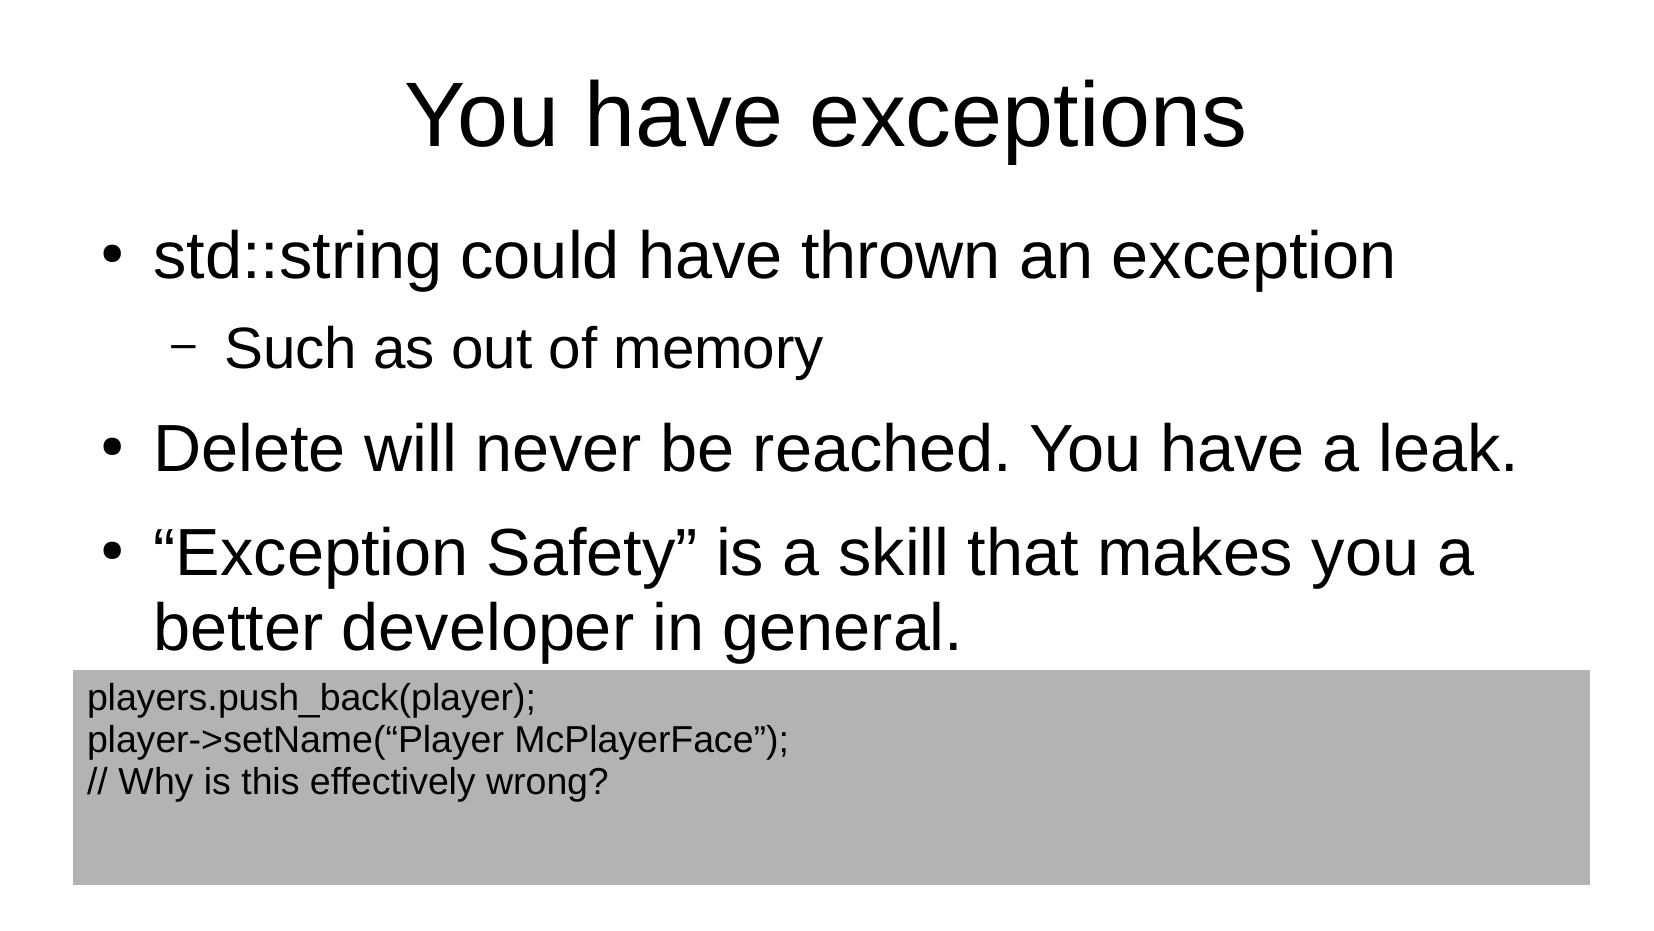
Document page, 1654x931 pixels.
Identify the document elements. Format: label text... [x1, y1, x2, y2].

table_header players.push_back(player); player->setName(“Player McPlayerFace”); // Why is this effectively wrong? [73, 670, 1590, 885]
title You have exceptions [82, 37, 1571, 193]
list std::string could have thrown an exception Such as out of memory Delete will never be reached. You have a leak. “Exception Safety” is a skill that makes you a better developer in general. [82, 217, 1571, 669]
